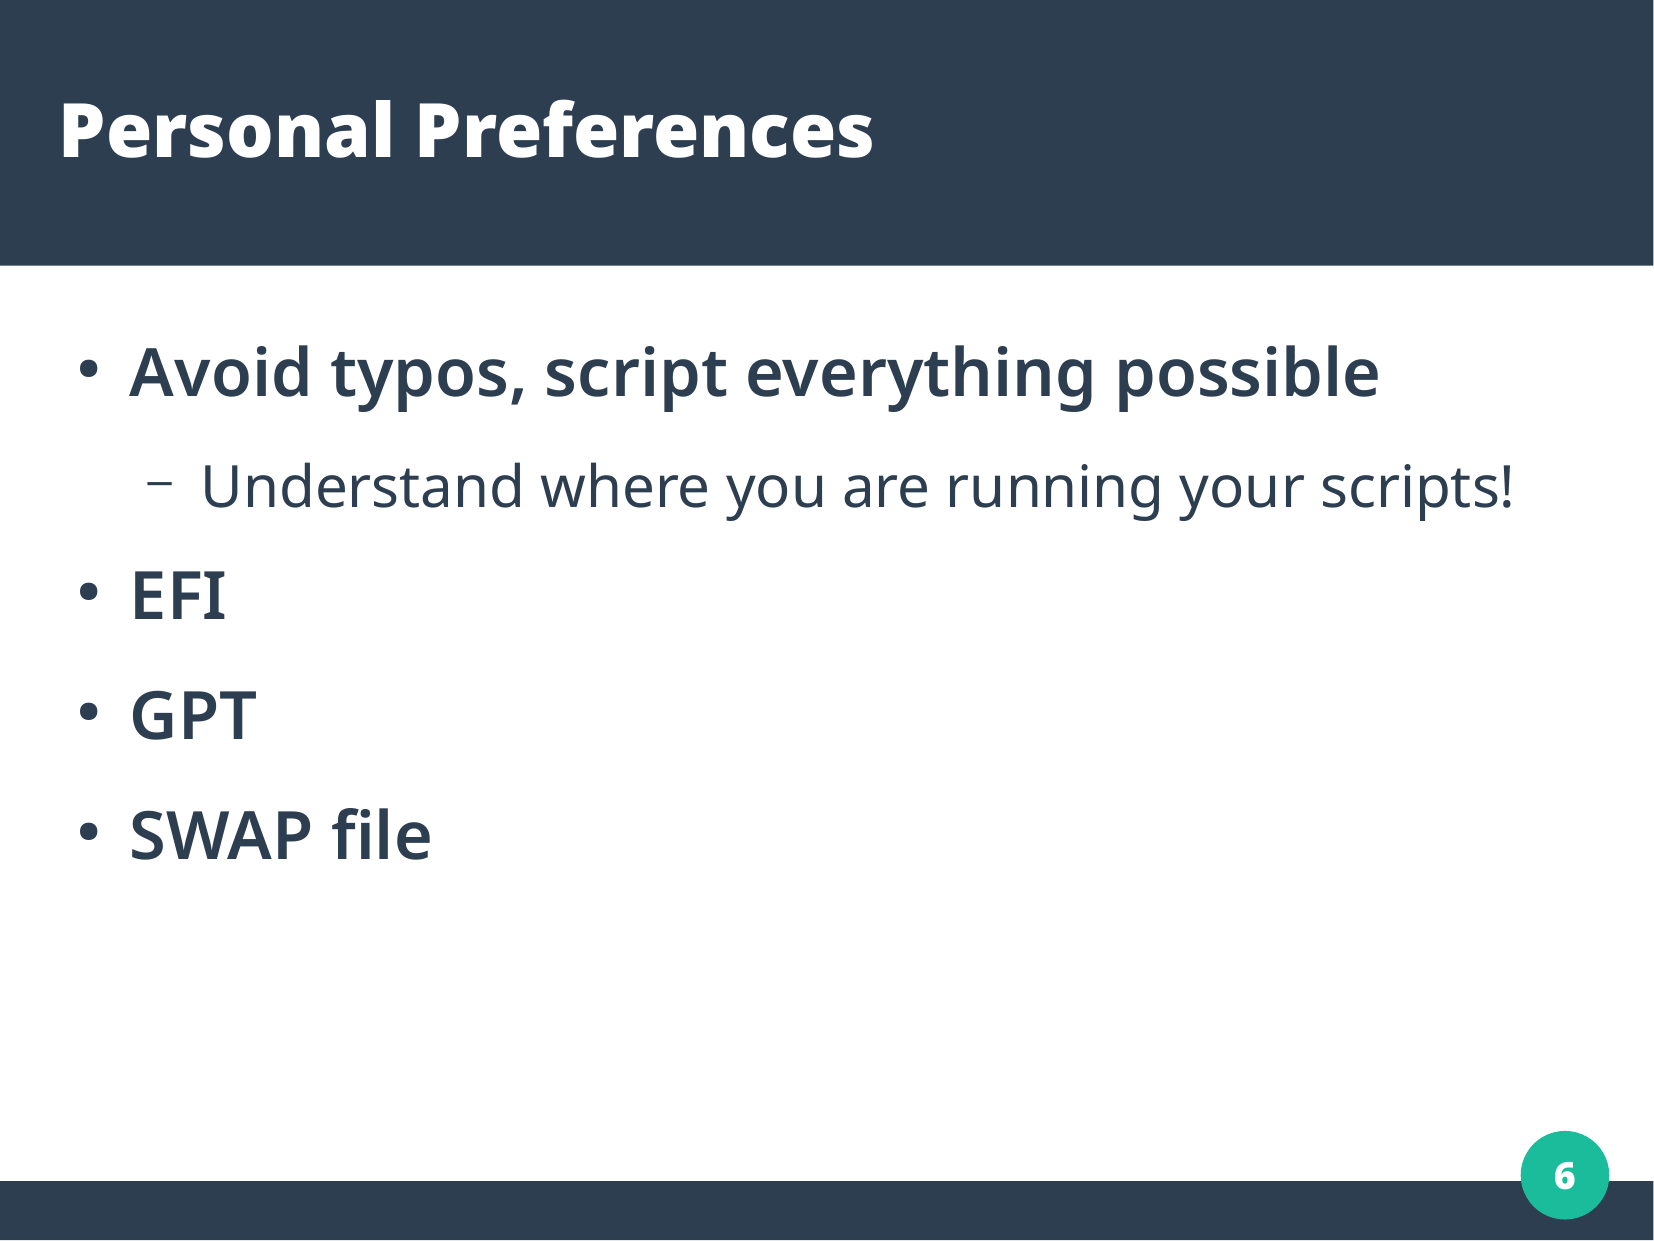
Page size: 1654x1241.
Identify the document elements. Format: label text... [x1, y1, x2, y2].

list Avoid typos, script everything possible Understand where you are running your scripts! EFI GPT SWAP file [59, 324, 1595, 1152]
title Personal Preferences [59, 49, 1595, 207]
